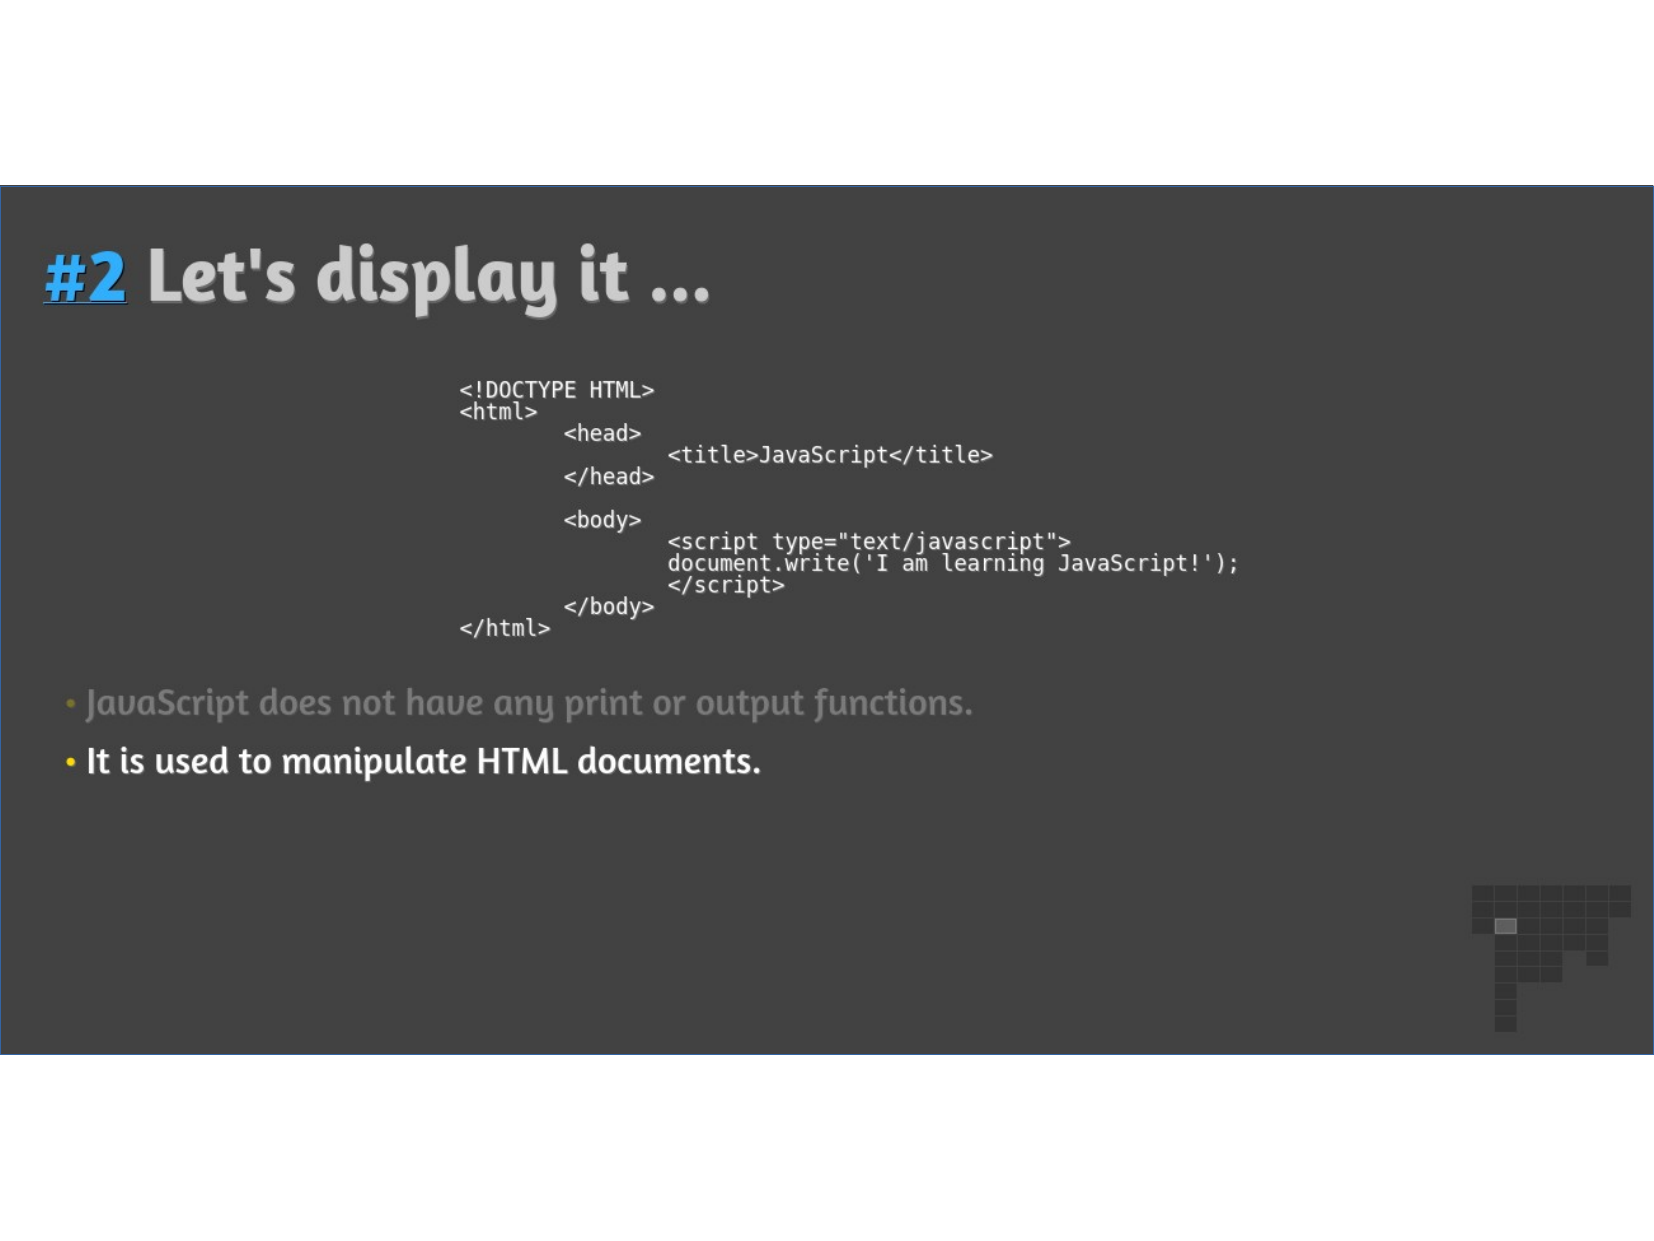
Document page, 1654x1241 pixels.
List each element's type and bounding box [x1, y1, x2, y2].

picture [0, 185, 1654, 1055]
